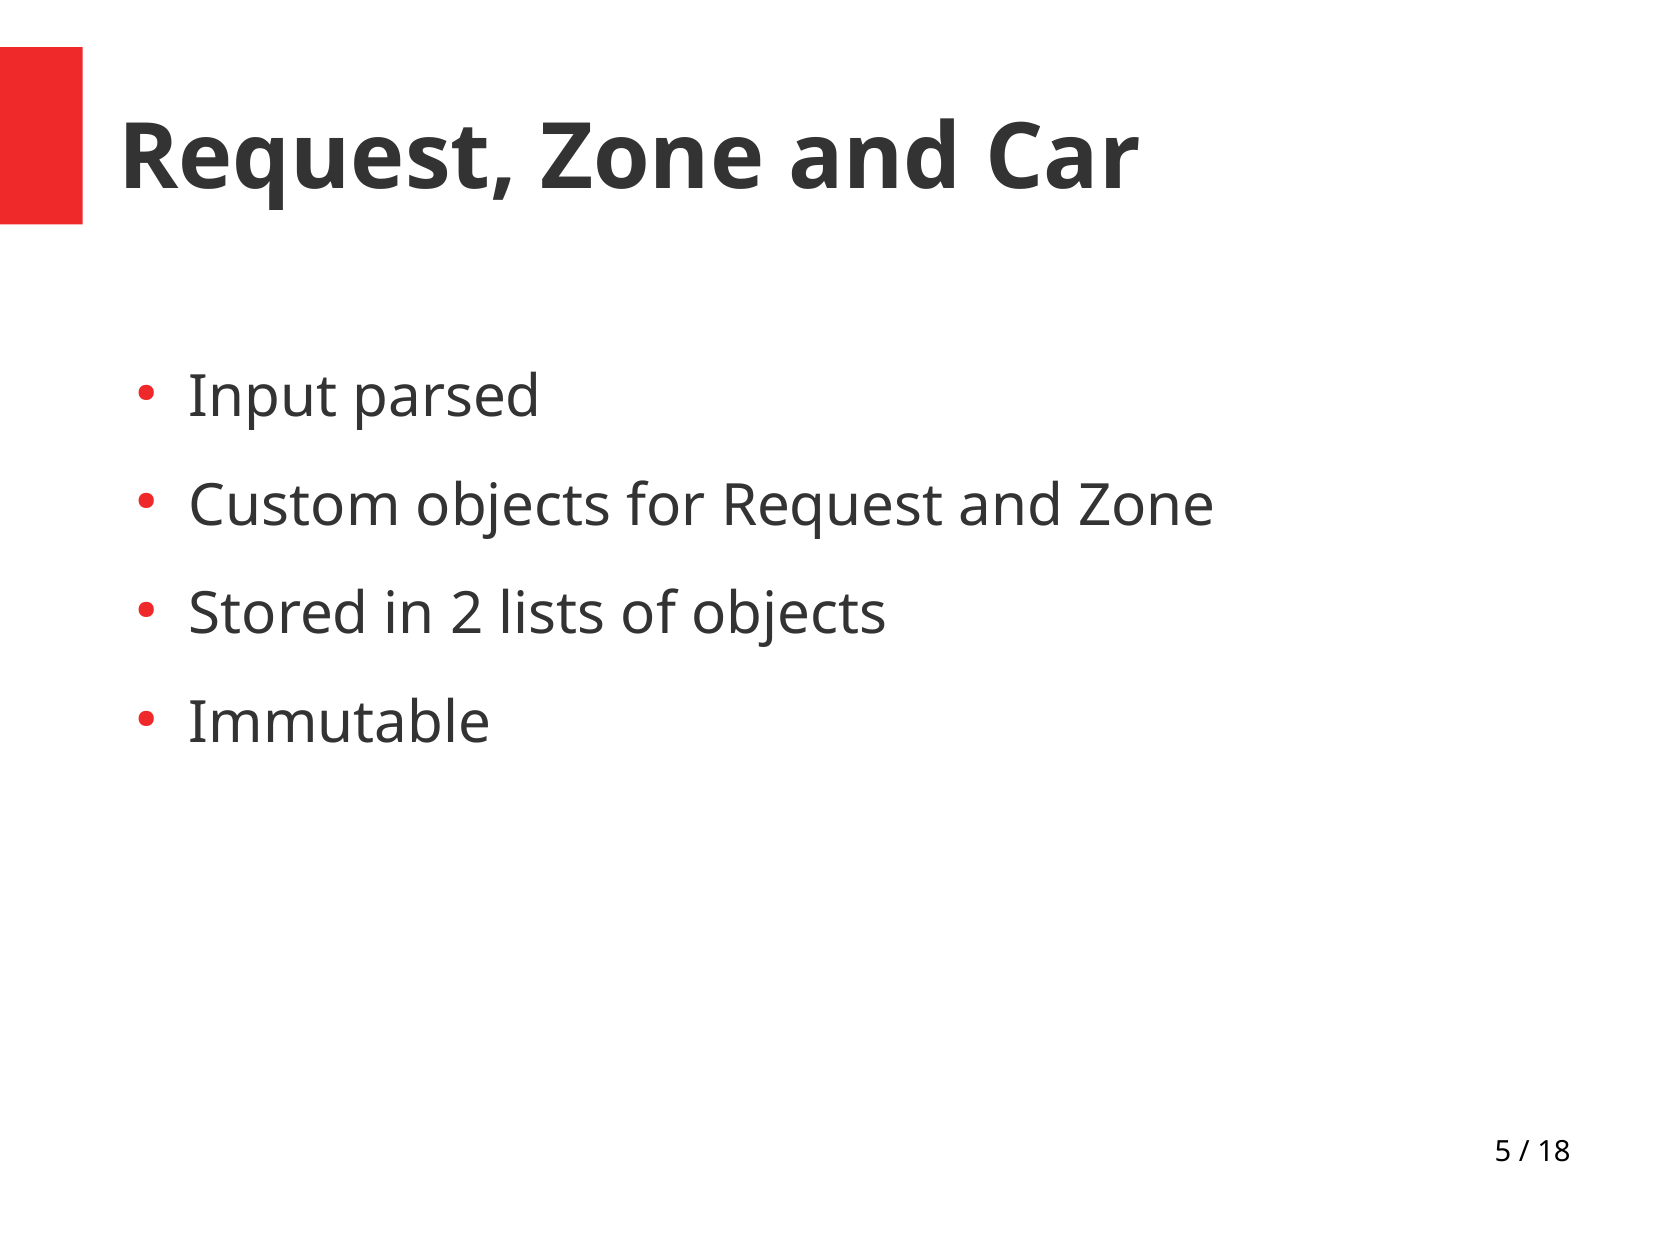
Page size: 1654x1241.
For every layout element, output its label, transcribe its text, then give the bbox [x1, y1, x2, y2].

list Input parsed Custom objects for Request and Zone Stored in 2 lists of objects Immutable [118, 354, 1536, 1074]
title Request, Zone and Car [118, 49, 1571, 257]
